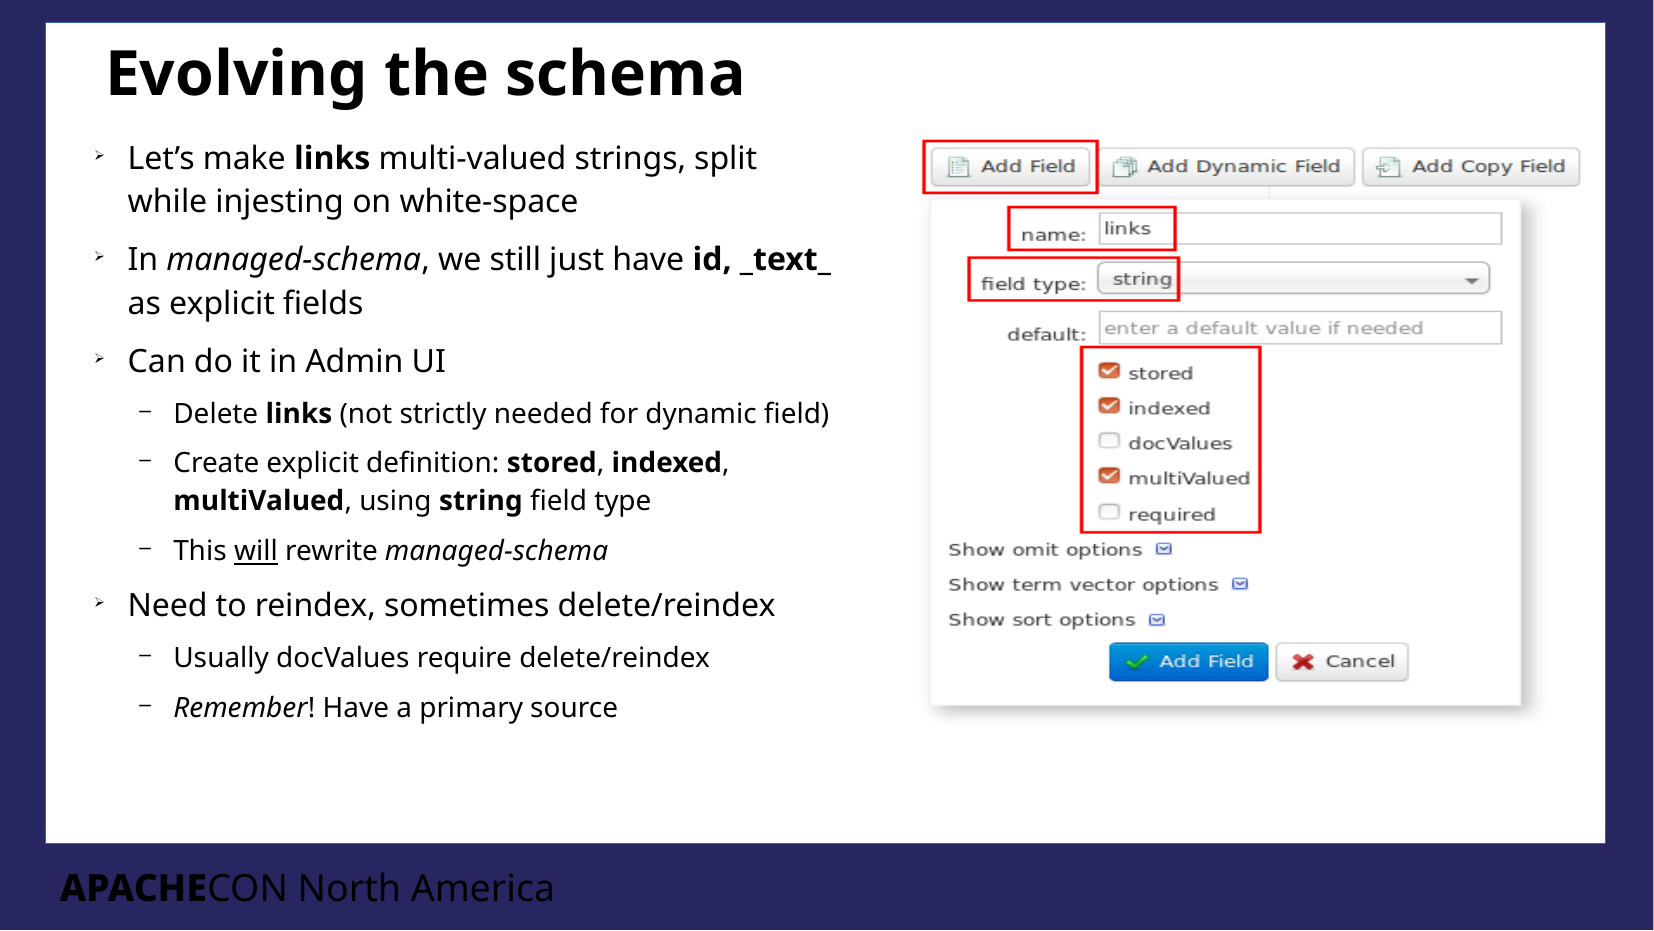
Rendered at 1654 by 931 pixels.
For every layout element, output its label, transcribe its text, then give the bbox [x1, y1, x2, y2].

list Let’s make links multi-valued strings, split while injesting on white-space In managed-schema, we still just have id, _text_ as explicit fields Can do it in Admin UI Delete links (not strictly needed for dynamic field) Create explicit definition: stored, indexed, multiValued, using string field type This will rewrite managed-schema Need to reindex, sometimes delete/reindex Usually docValues require delete/reindex Remember! Have a primary source [82, 135, 841, 757]
picture [914, 136, 1591, 732]
title Evolving the schema [105, 32, 1546, 110]
